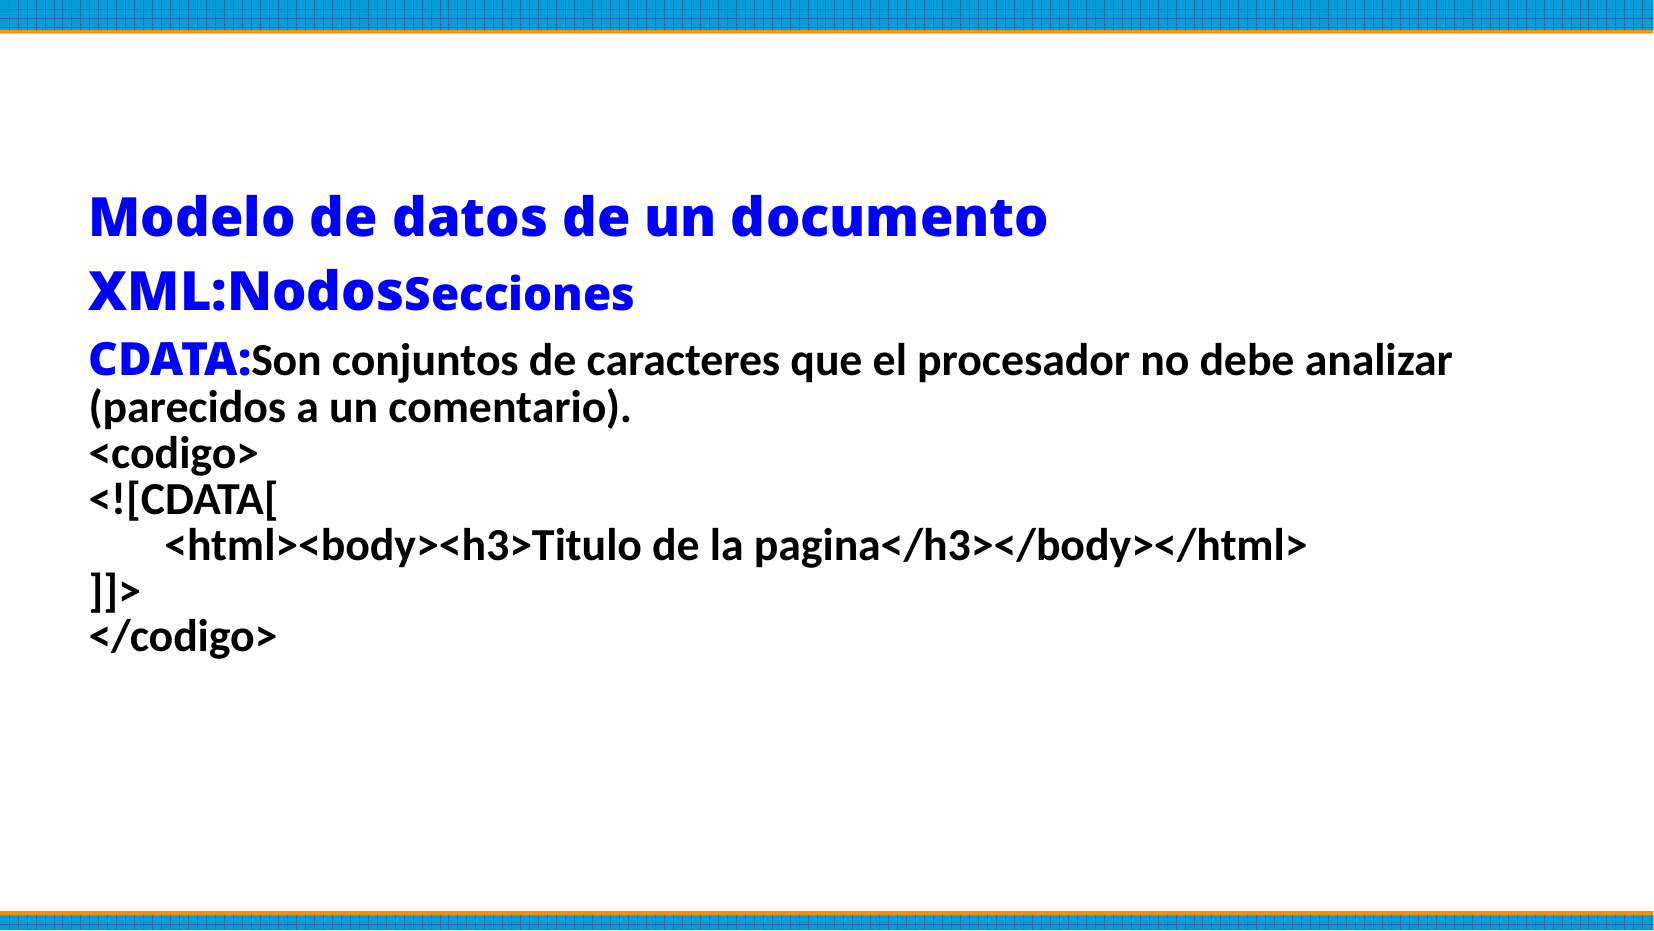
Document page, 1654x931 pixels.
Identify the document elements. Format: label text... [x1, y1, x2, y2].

subtitle Modelo de datos de un documento XML:NodosSecciones CDATA:Son conjuntos de caracteres que el procesador no debe analizar (parecidos a un comentario). <codigo> <![CDATA[ <html><body><h3>Titulo de la pagina</h3></body></html> ]]> </codigo> [88, 44, 1565, 798]
